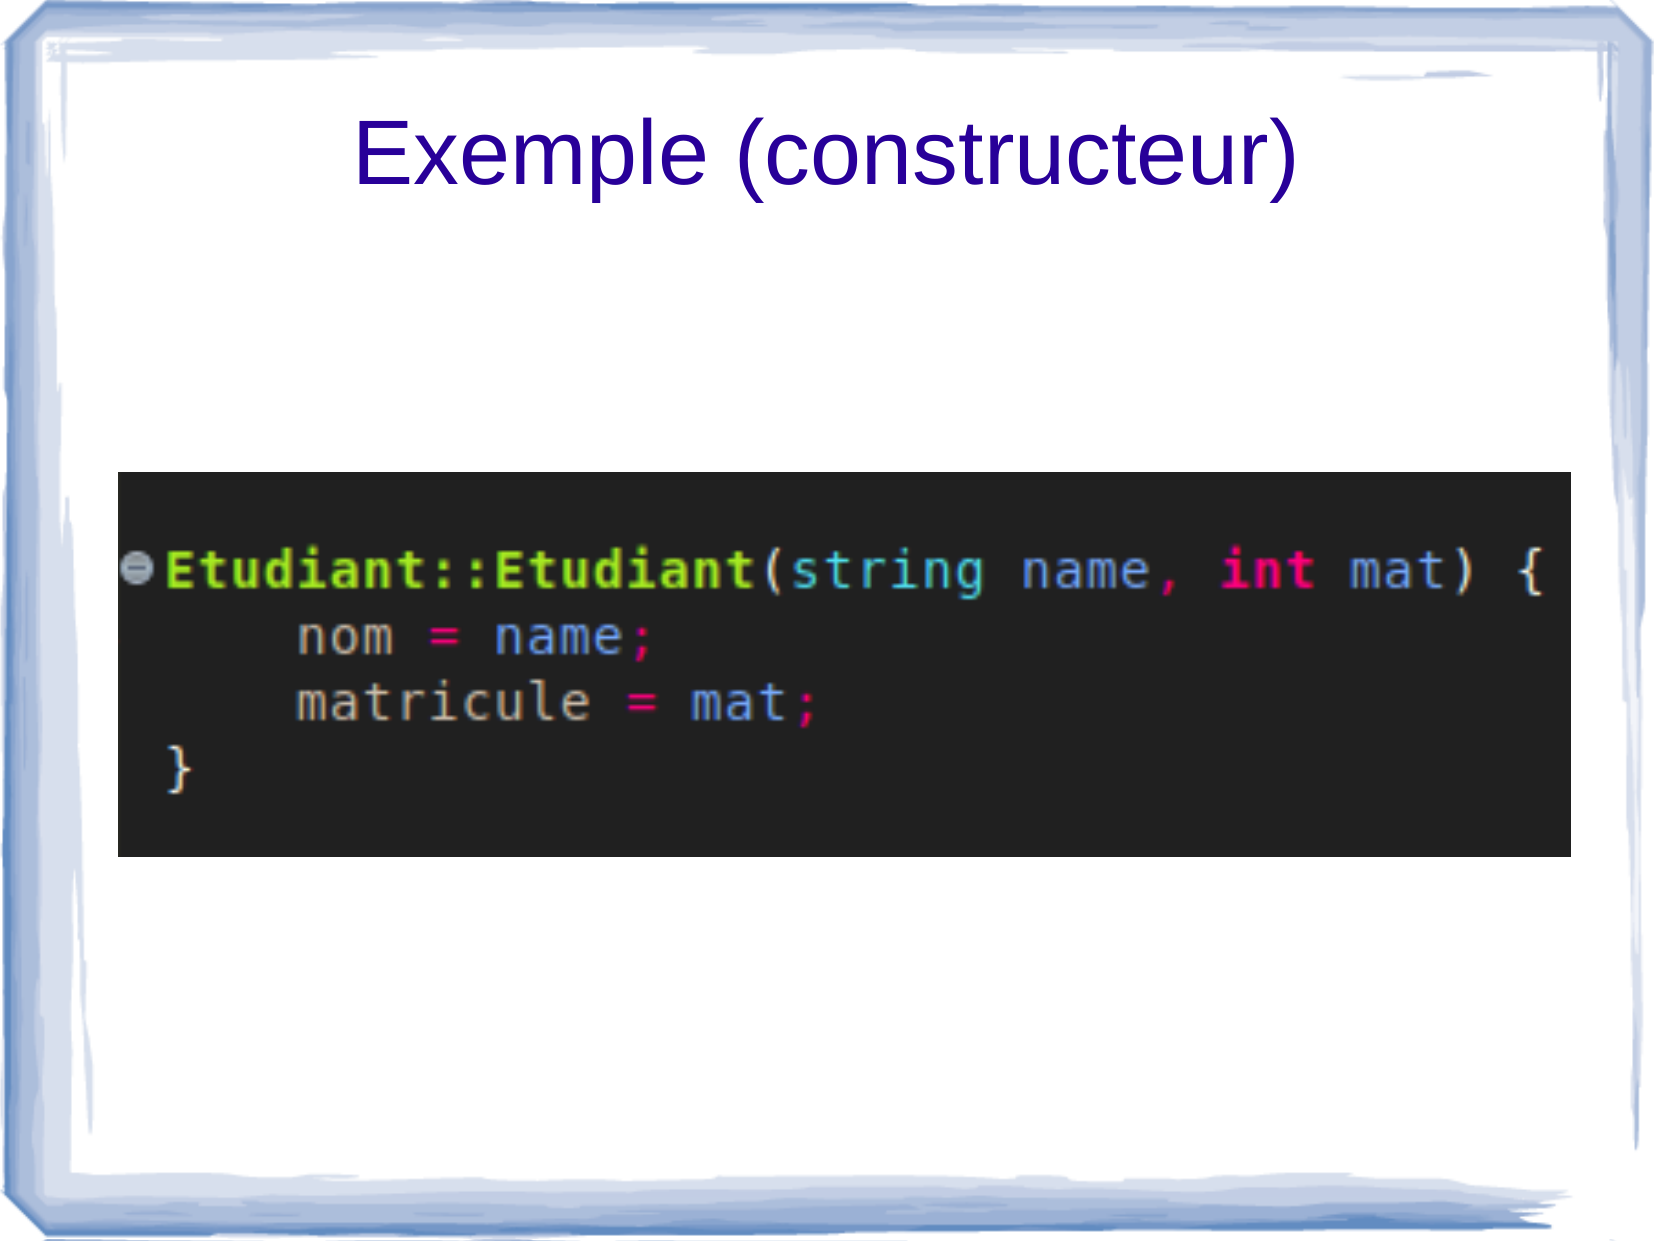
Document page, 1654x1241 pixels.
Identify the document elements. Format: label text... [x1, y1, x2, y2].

picture [0, 0, 1654, 1241]
title Exemple (constructeur) [82, 49, 1571, 257]
